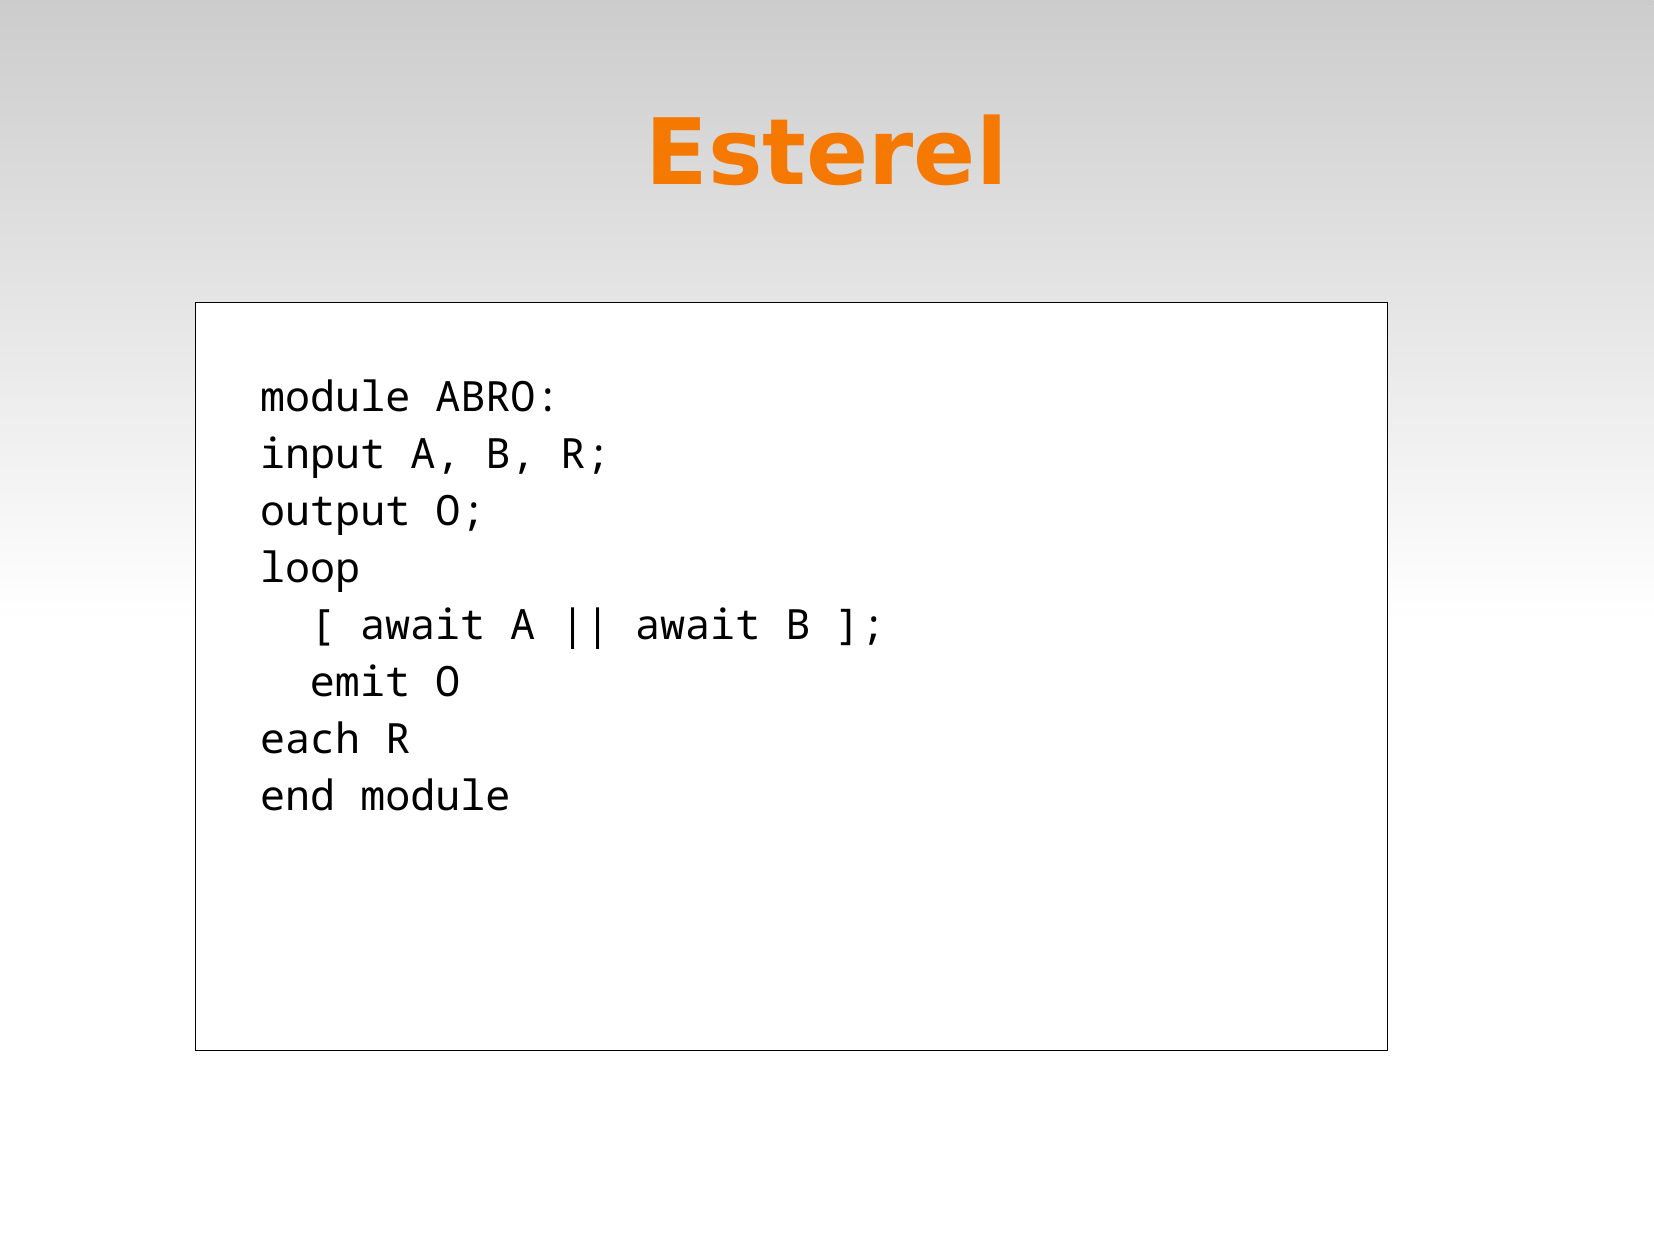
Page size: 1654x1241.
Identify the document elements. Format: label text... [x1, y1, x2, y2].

text_box module ABRO: input A, B, R; output O; loop [ await A || await B ]; emit O each R end module [195, 302, 1388, 1051]
title Esterel [82, 49, 1571, 257]
